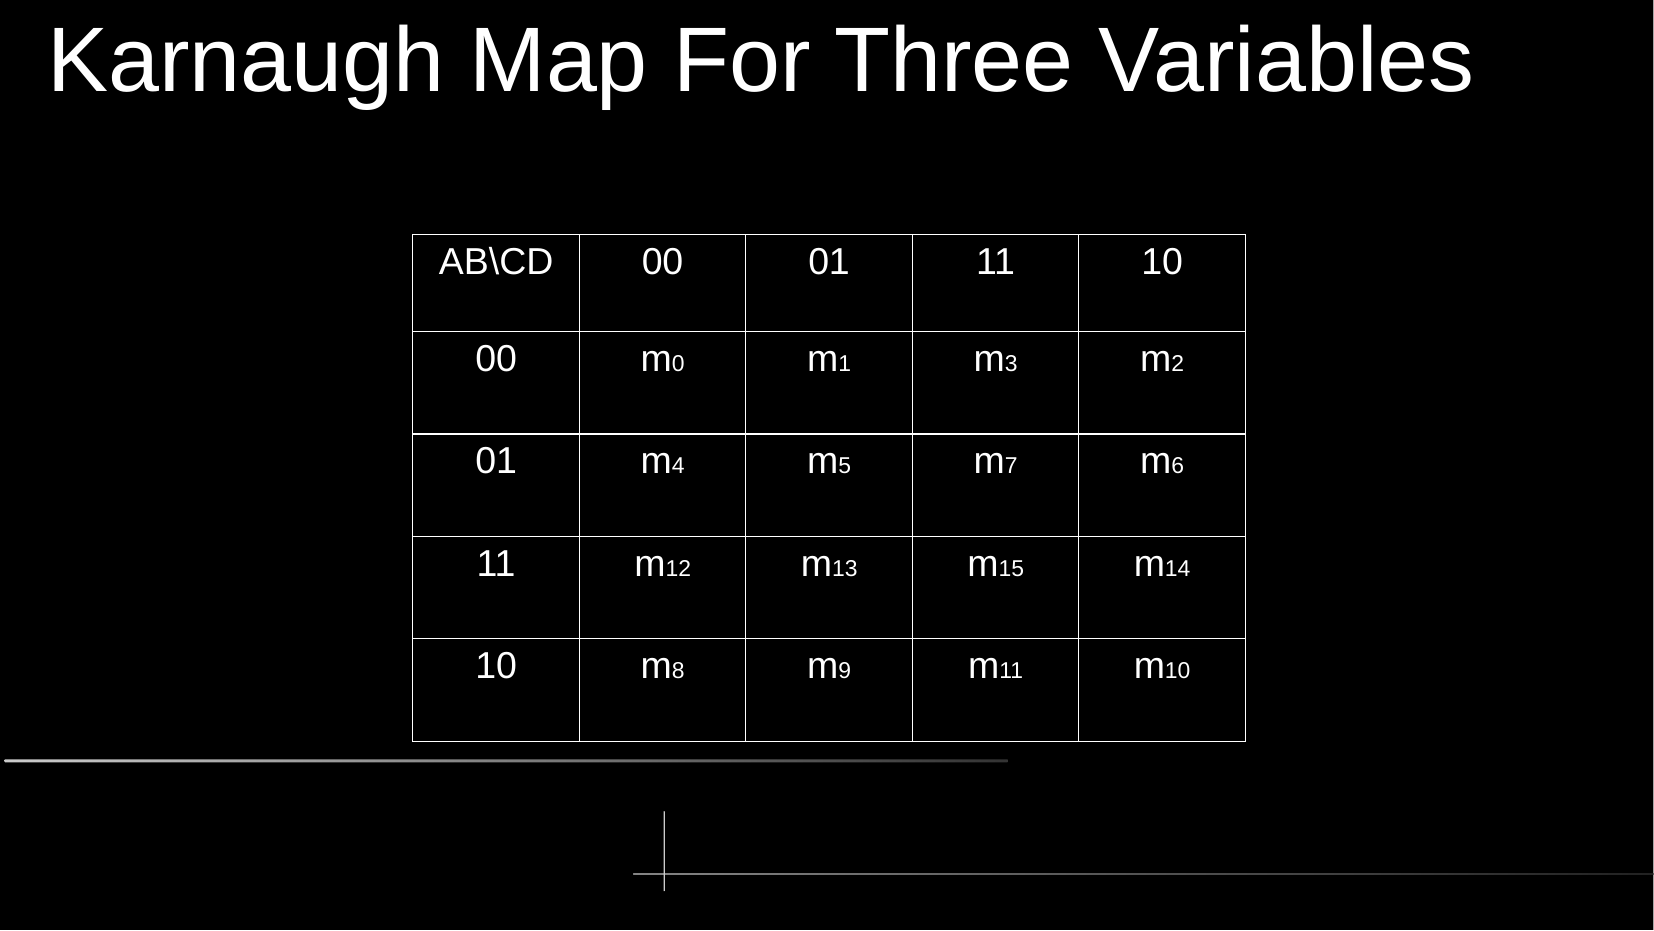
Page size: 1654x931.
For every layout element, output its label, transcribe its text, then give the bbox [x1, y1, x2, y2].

table_cell 11 [413, 537, 579, 638]
table_header 01 [746, 235, 912, 331]
table_cell m13 [746, 537, 912, 638]
table_cell m0 [580, 332, 745, 433]
table_header 00 [580, 235, 745, 331]
table_cell m1 [746, 332, 912, 433]
table_header 11 [913, 235, 1078, 331]
table_cell 10 [413, 639, 579, 741]
table_cell m7 [913, 435, 1078, 536]
table_cell m3 [913, 332, 1078, 433]
table_cell m9 [746, 639, 912, 741]
table_cell 00 [413, 332, 579, 433]
table_cell m4 [580, 435, 745, 536]
table_cell m10 [1079, 639, 1245, 741]
table_cell m11 [913, 639, 1078, 741]
table_cell m14 [1079, 537, 1245, 638]
table_cell m8 [580, 639, 745, 741]
table_cell m5 [746, 435, 912, 536]
table_header 10 [1079, 235, 1245, 331]
table_cell 01 [413, 435, 579, 536]
table_cell m12 [580, 537, 745, 638]
table_cell m6 [1079, 435, 1245, 536]
table_cell m2 [1079, 332, 1245, 433]
table_header AB\CD [413, 235, 579, 331]
table_cell m15 [913, 537, 1078, 638]
title Karnaugh Map For Three Variables [23, 5, 1501, 114]
